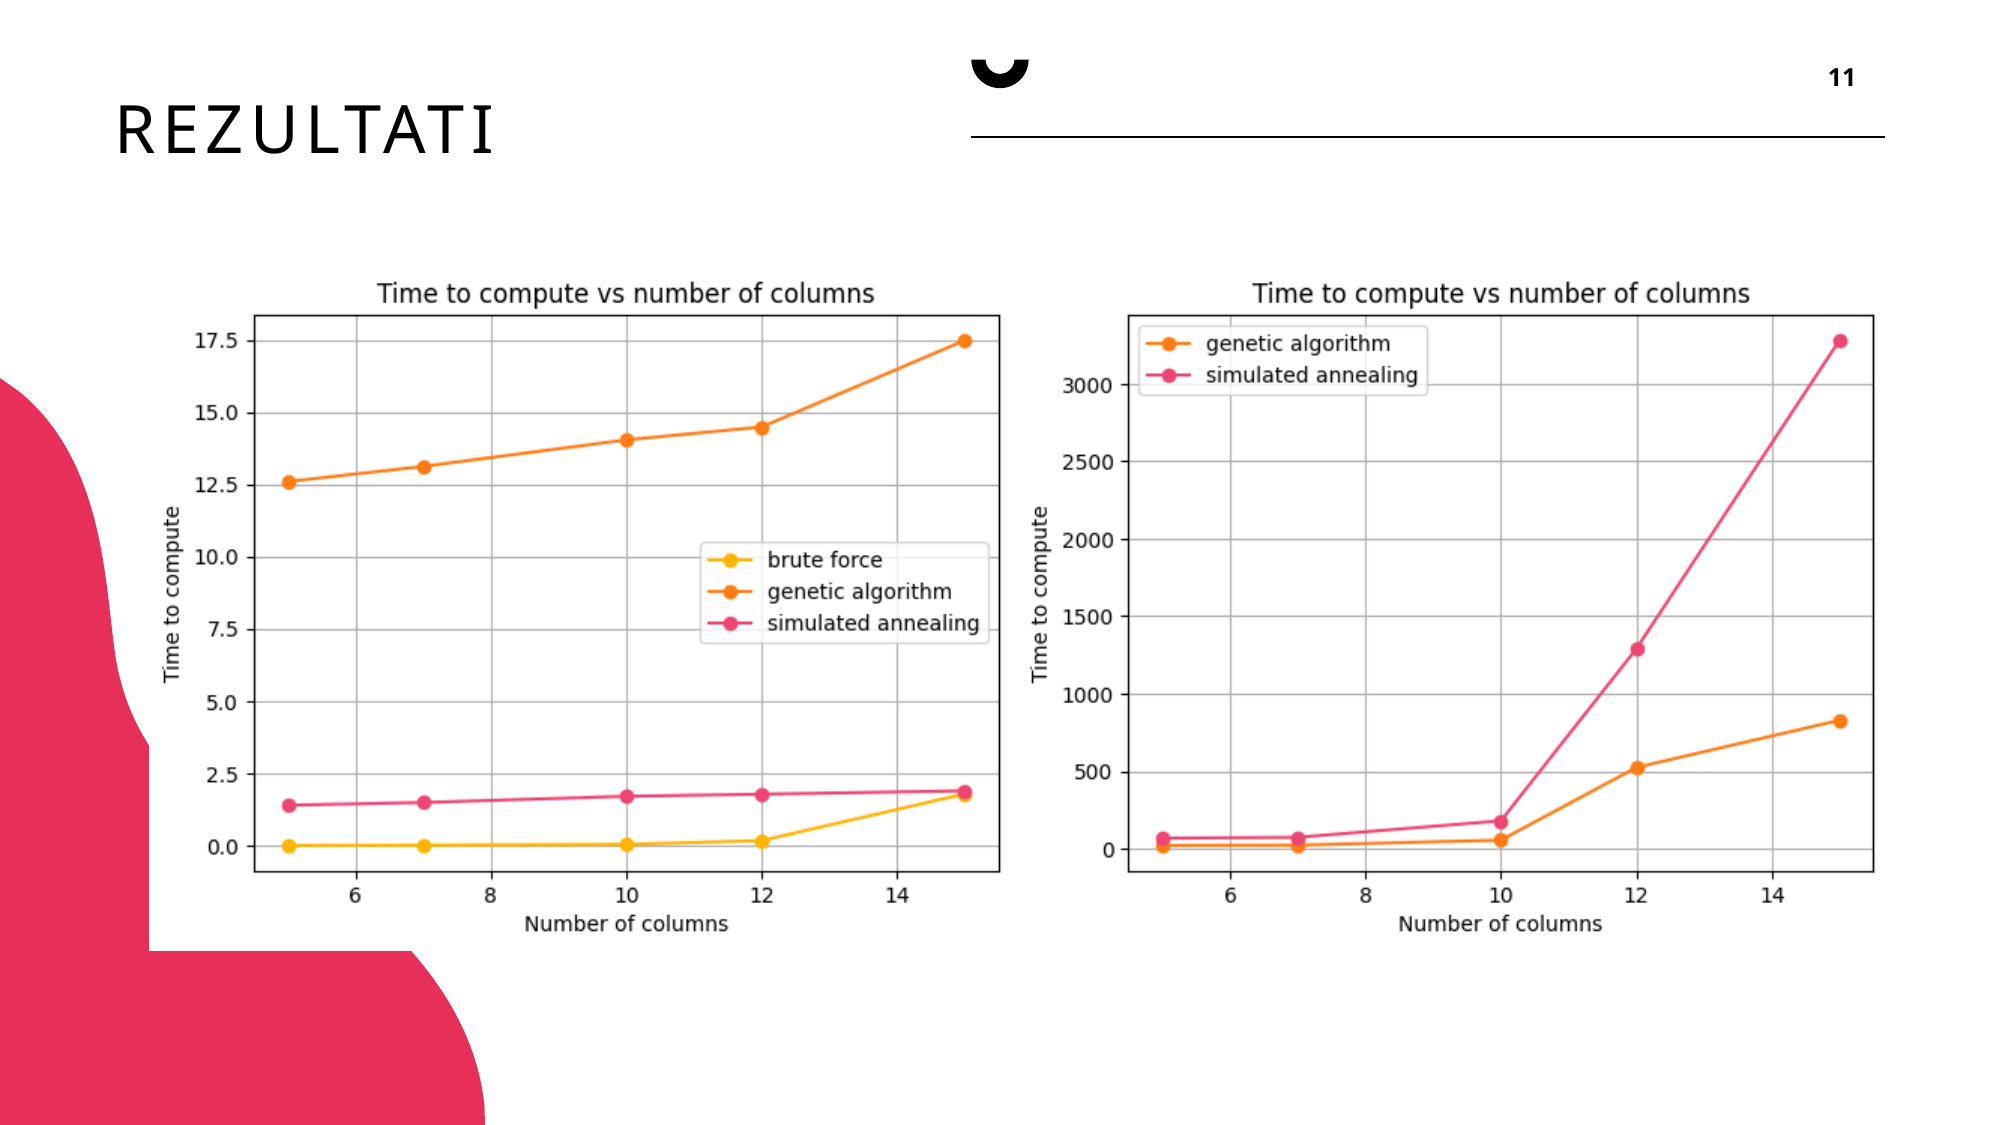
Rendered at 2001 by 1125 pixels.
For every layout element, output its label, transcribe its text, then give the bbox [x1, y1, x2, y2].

text_box [1827, 25, 1886, 103]
picture [1017, 267, 1888, 951]
title rezultati [114, 88, 933, 916]
picture [149, 267, 1014, 951]
